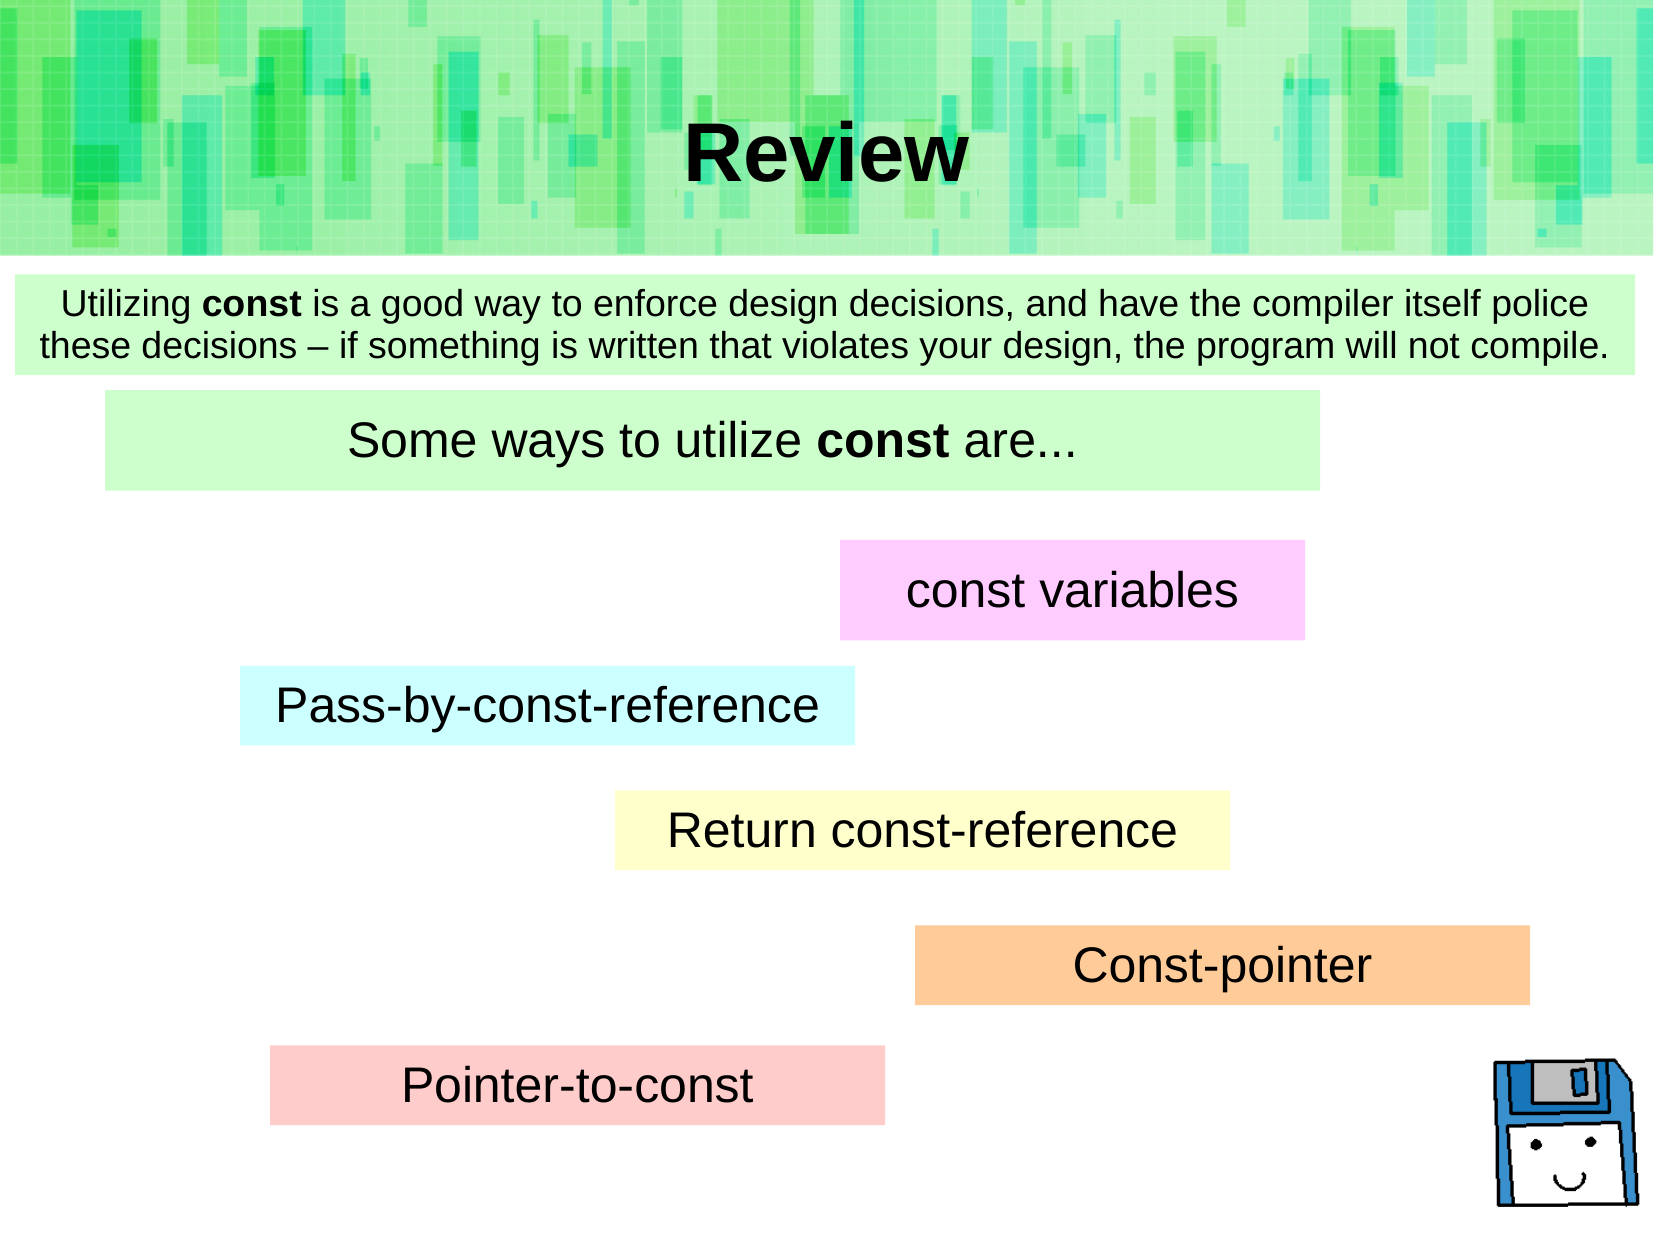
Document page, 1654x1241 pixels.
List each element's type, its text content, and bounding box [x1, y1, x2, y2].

text_box Utilizing const is a good way to enforce design decisions, and have the compiler itself police these decisions – if something is written that violates your design, the program will not compile. [15, 274, 1636, 376]
text_box Some ways to utilize const are... [105, 390, 1321, 491]
text_box Pointer-to-const [270, 1045, 886, 1126]
text_box Return const-reference [615, 790, 1231, 871]
picture [0, 0, 1654, 1241]
title Review [82, 49, 1571, 257]
text_box Const-pointer [915, 925, 1531, 1006]
text_box const variables [840, 539, 1306, 641]
text_box Pass-by-const-reference [240, 665, 856, 746]
